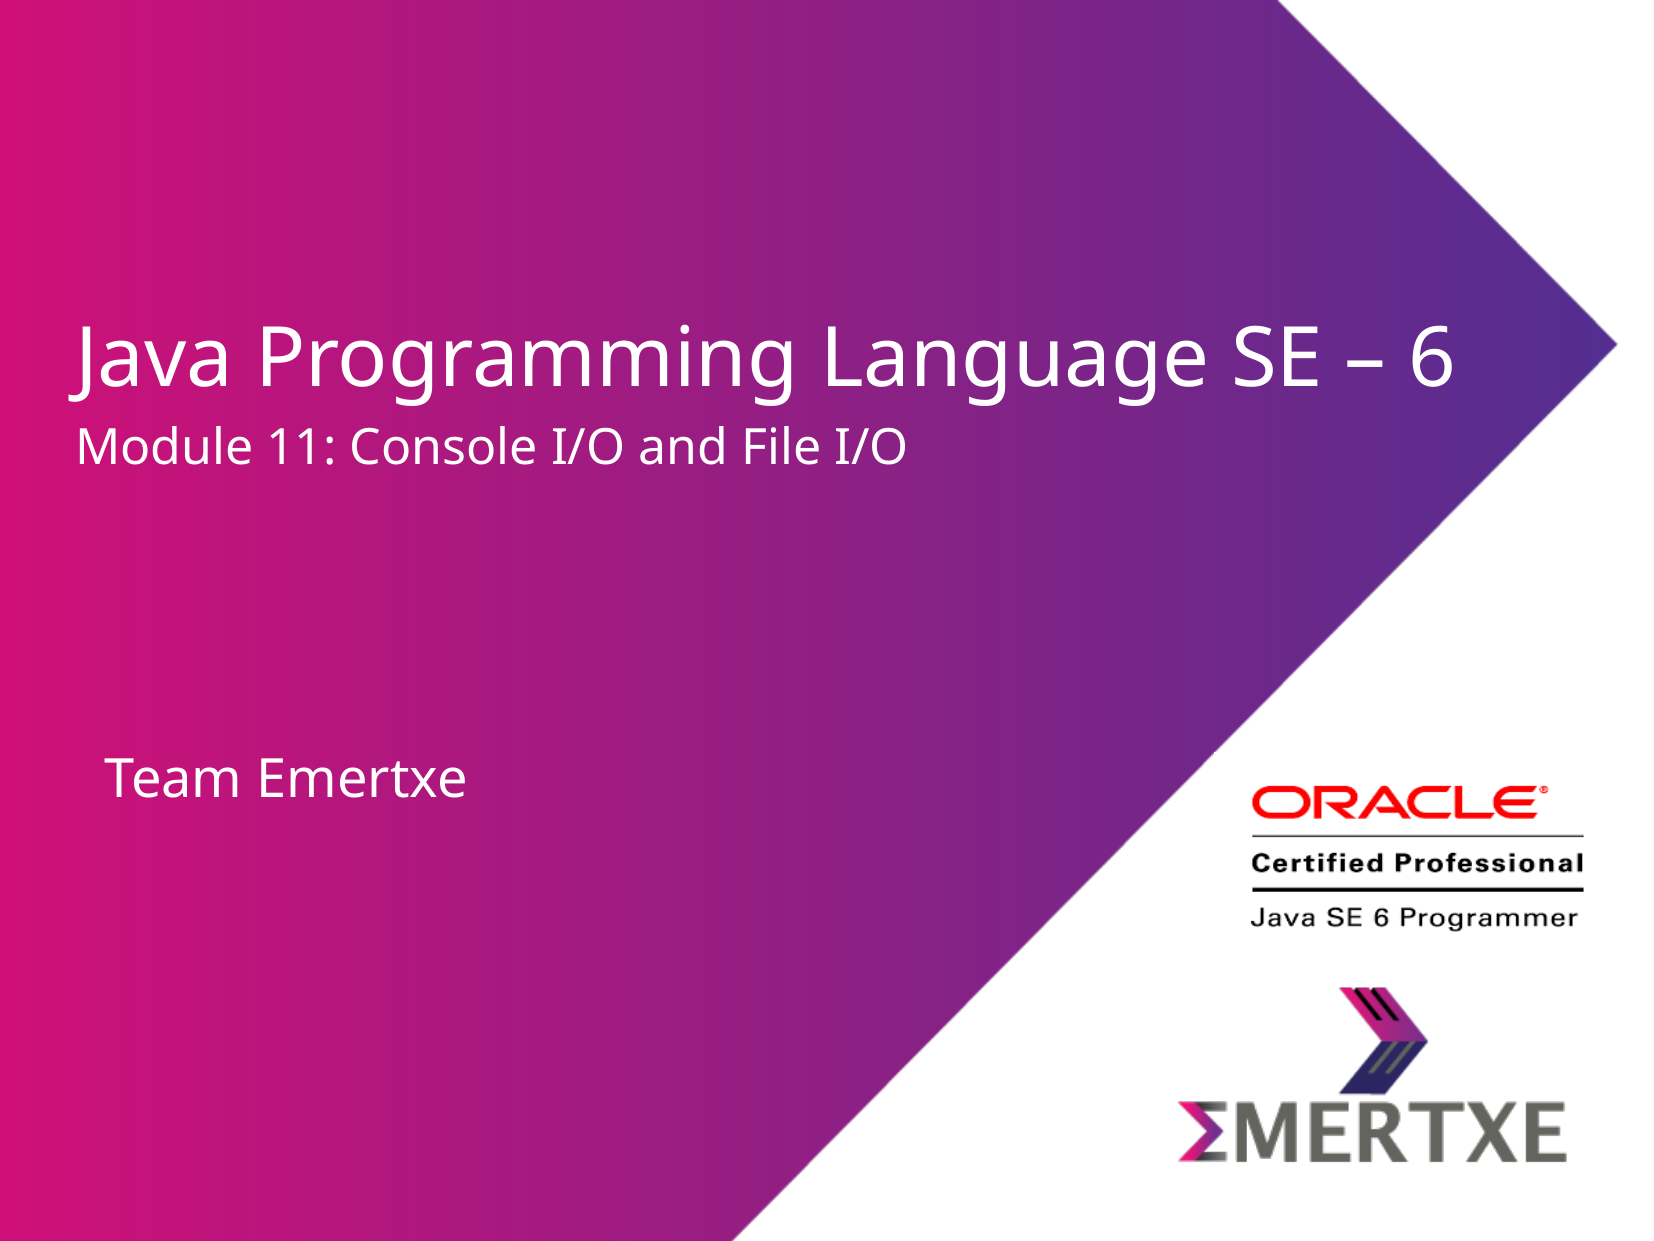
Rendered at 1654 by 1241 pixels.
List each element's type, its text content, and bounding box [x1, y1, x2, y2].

title Java Programming Language SE – 6 Module 11: Console I/O and File I/O [75, 285, 1564, 493]
picture [0, 0, 1654, 1241]
